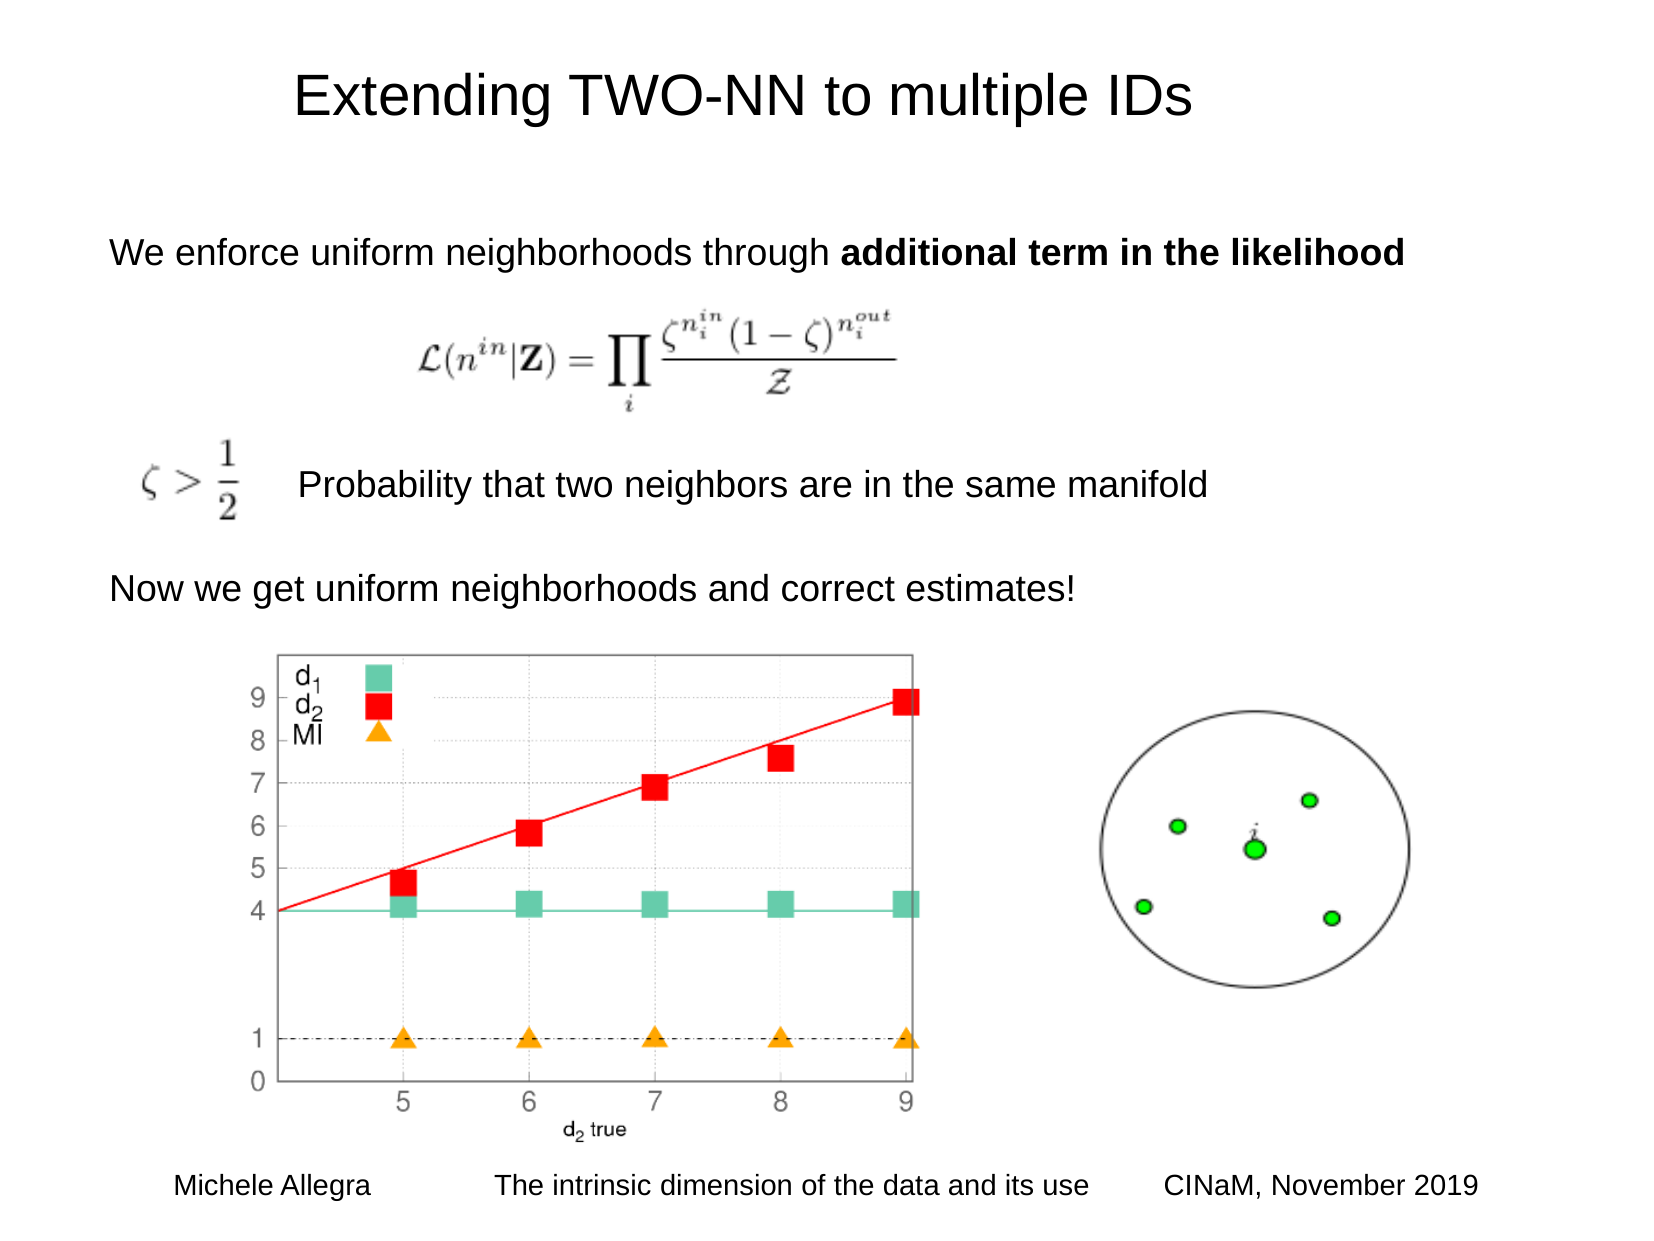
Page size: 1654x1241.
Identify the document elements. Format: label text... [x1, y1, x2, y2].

picture [1039, 666, 1465, 1028]
picture [396, 290, 927, 426]
picture [111, 432, 272, 533]
subtitle [82, 198, 1571, 1111]
title Extending TWO-NN to multiple IDs [118, 44, 1371, 147]
text_box We enforce uniform neighborhoods through additional term in the likelihood Now we get uniform neighborhoods and correct estimates! [94, 224, 1430, 912]
picture [209, 627, 986, 1147]
title Michele Allegra The intrinsic dimension of the data and its use CINaM, November 2019 [82, 1147, 1572, 1223]
text_box Probability that two neighbors are in the same manifold [272, 455, 1235, 513]
